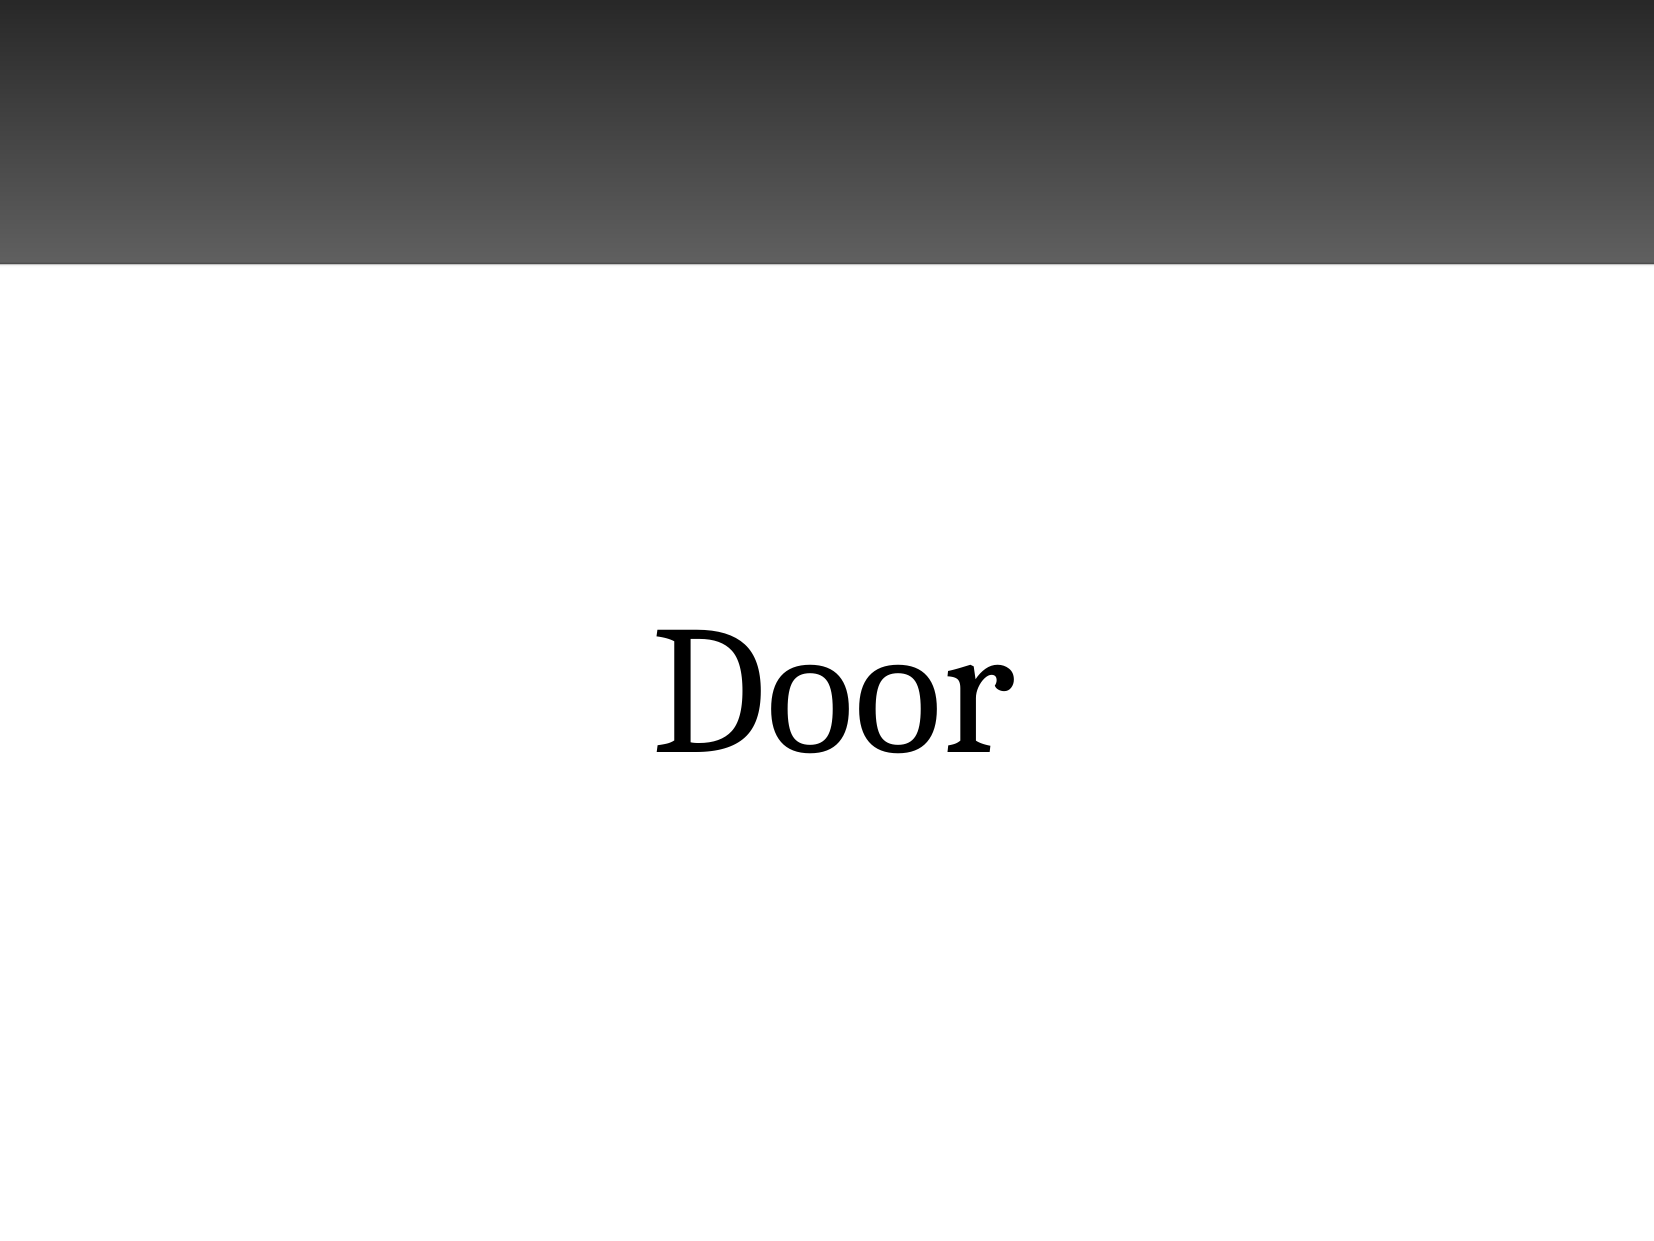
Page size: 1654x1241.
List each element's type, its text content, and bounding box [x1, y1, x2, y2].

list Door [130, 525, 1537, 797]
